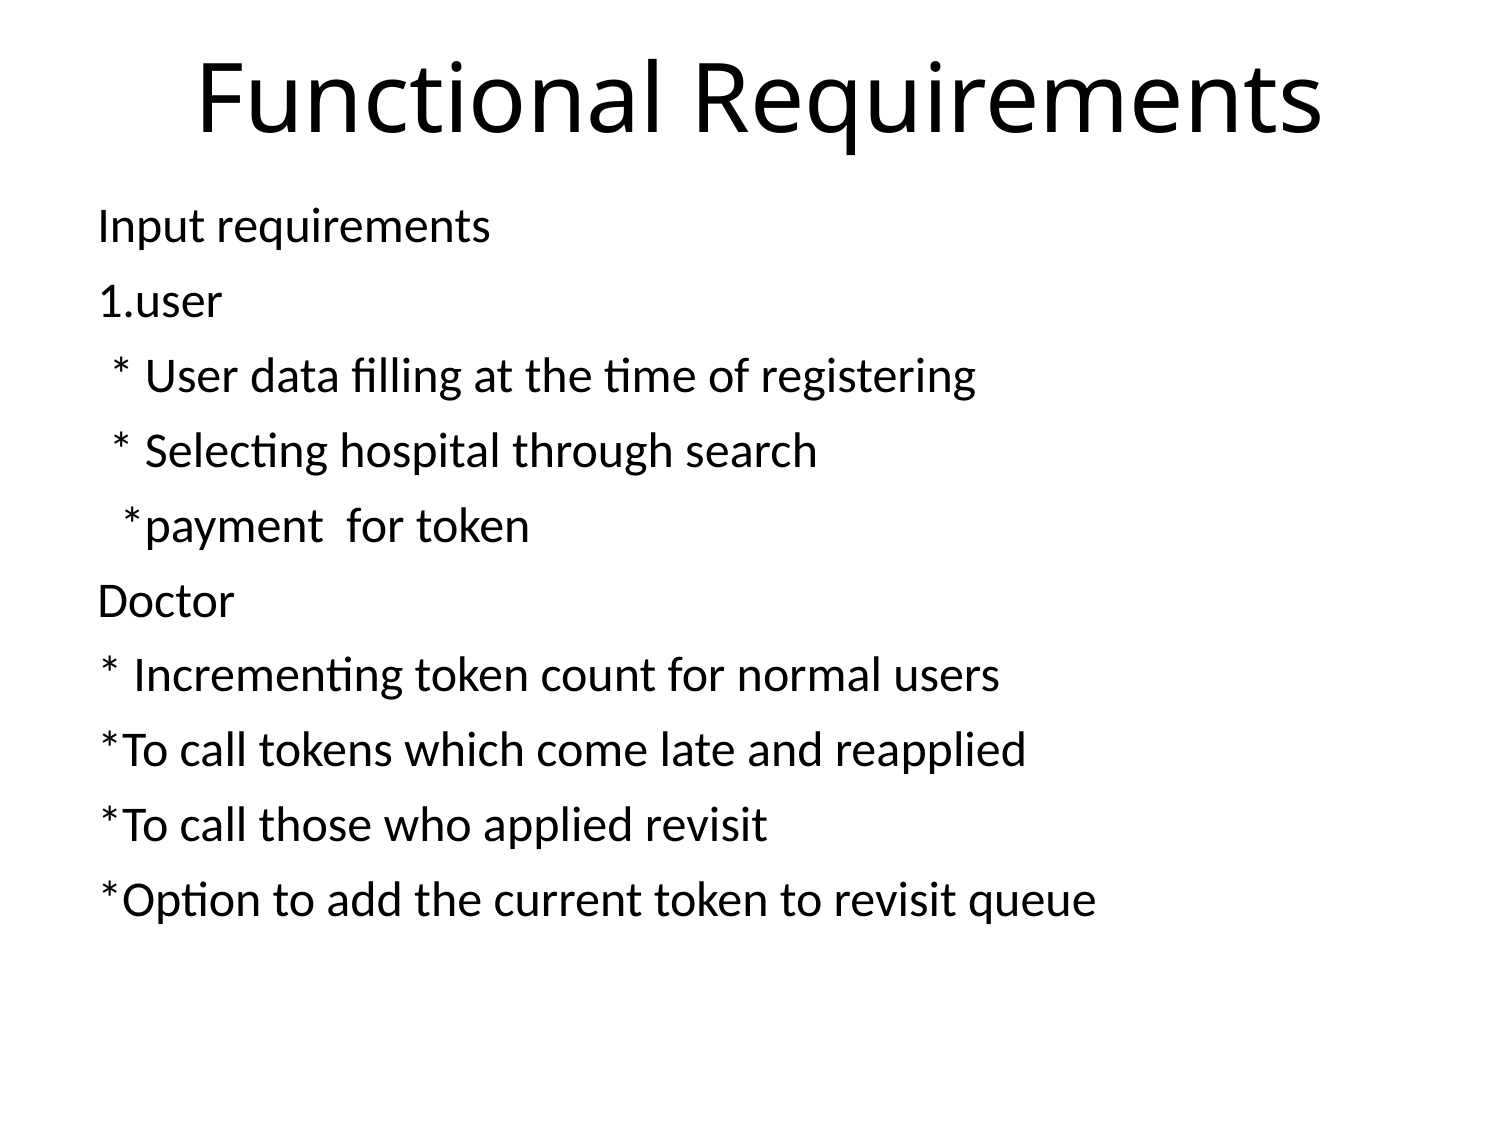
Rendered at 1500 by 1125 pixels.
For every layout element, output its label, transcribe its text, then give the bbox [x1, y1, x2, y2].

title Functional Requirements [68, 40, 1451, 161]
subtitle Input requirements 1.user * User data filling at the time of registering * Selecting hospital through search *payment for token Doctor * Incrementing token count for normal users *To call tokens which come late and reapplied *To call those who applied revisit *Option to add the current token to revisit queue [82, 192, 1430, 1025]
